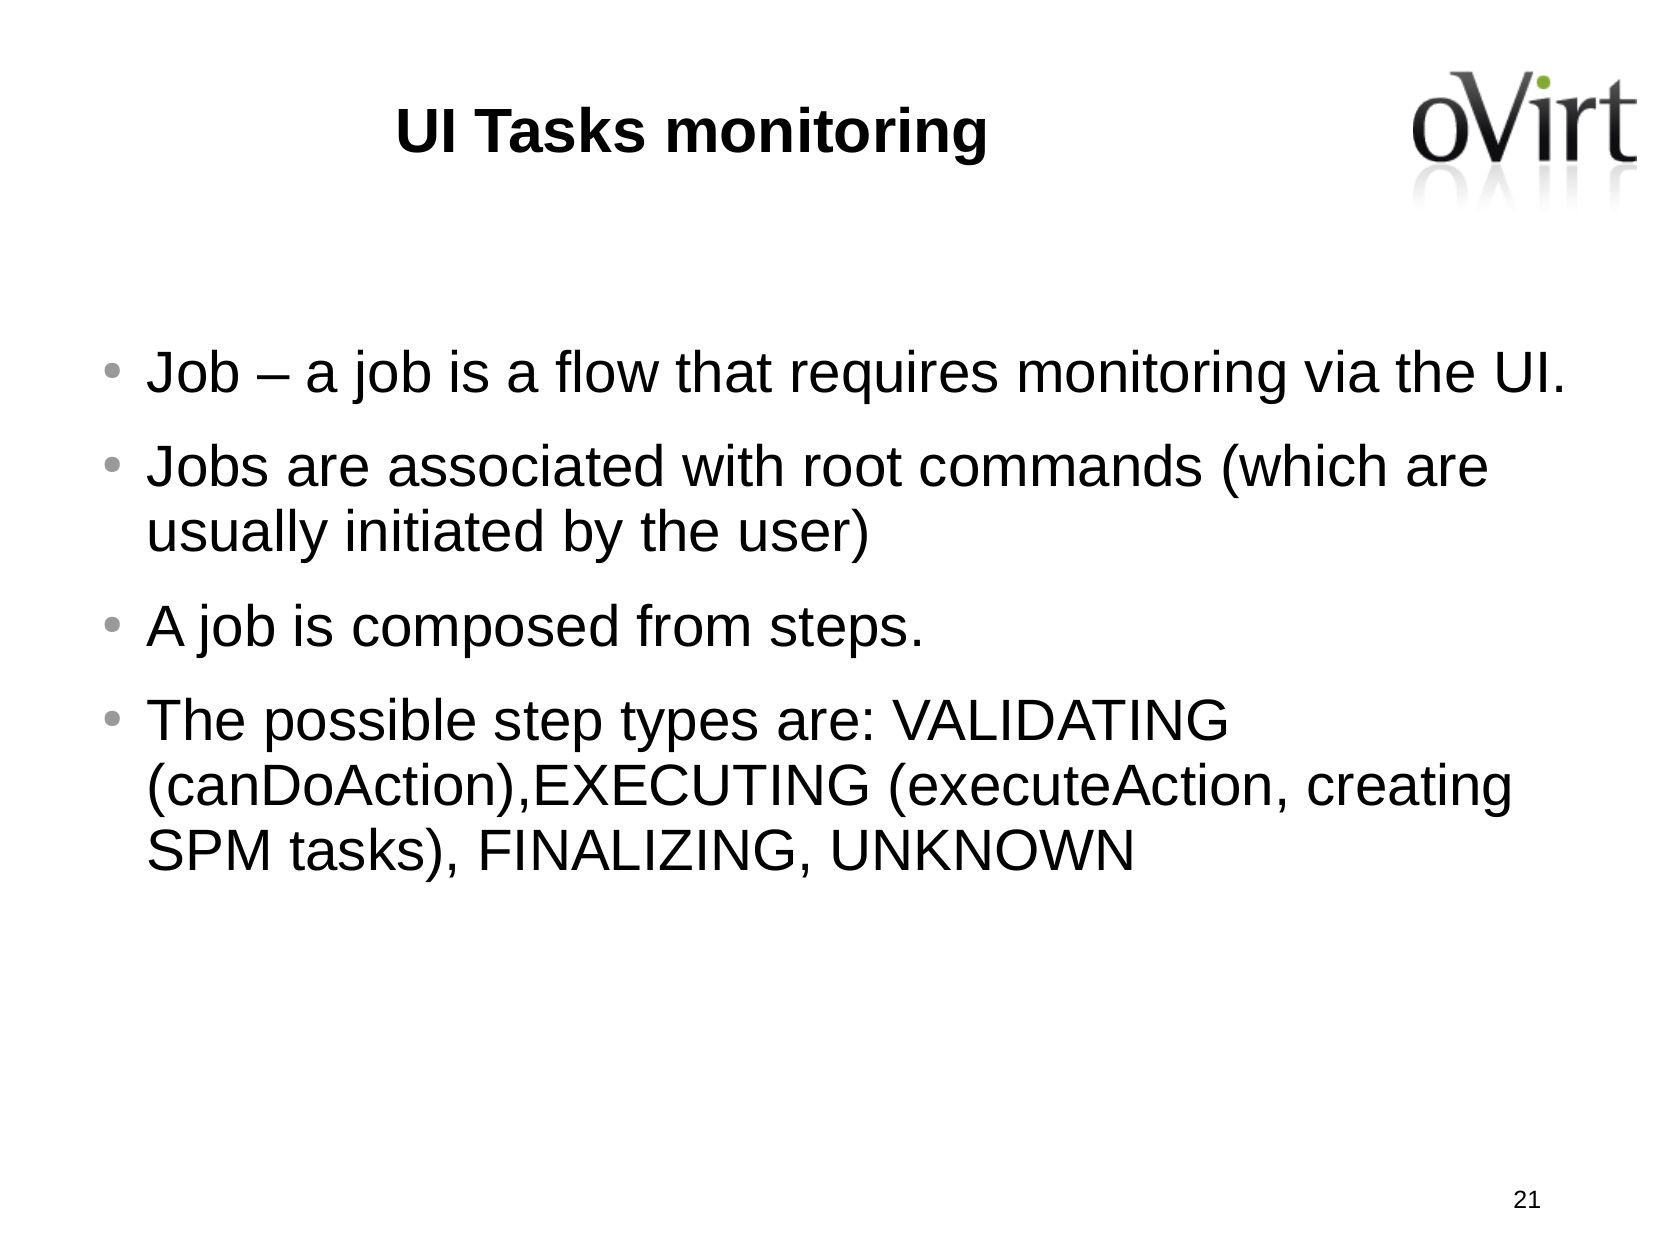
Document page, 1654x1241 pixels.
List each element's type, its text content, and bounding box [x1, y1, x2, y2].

title UI Tasks monitoring [82, 37, 1303, 226]
list Job – a job is a flow that requires monitoring via the UI. Jobs are associated with root commands (which are usually initiated by the user) A job is composed from steps. The possible step types are: VALIDATING (canDoAction),EXECUTING (executeAction, creating SPM tasks), FINALIZING, UNKNOWN [86, 244, 1576, 1039]
picture [1413, 63, 1637, 212]
